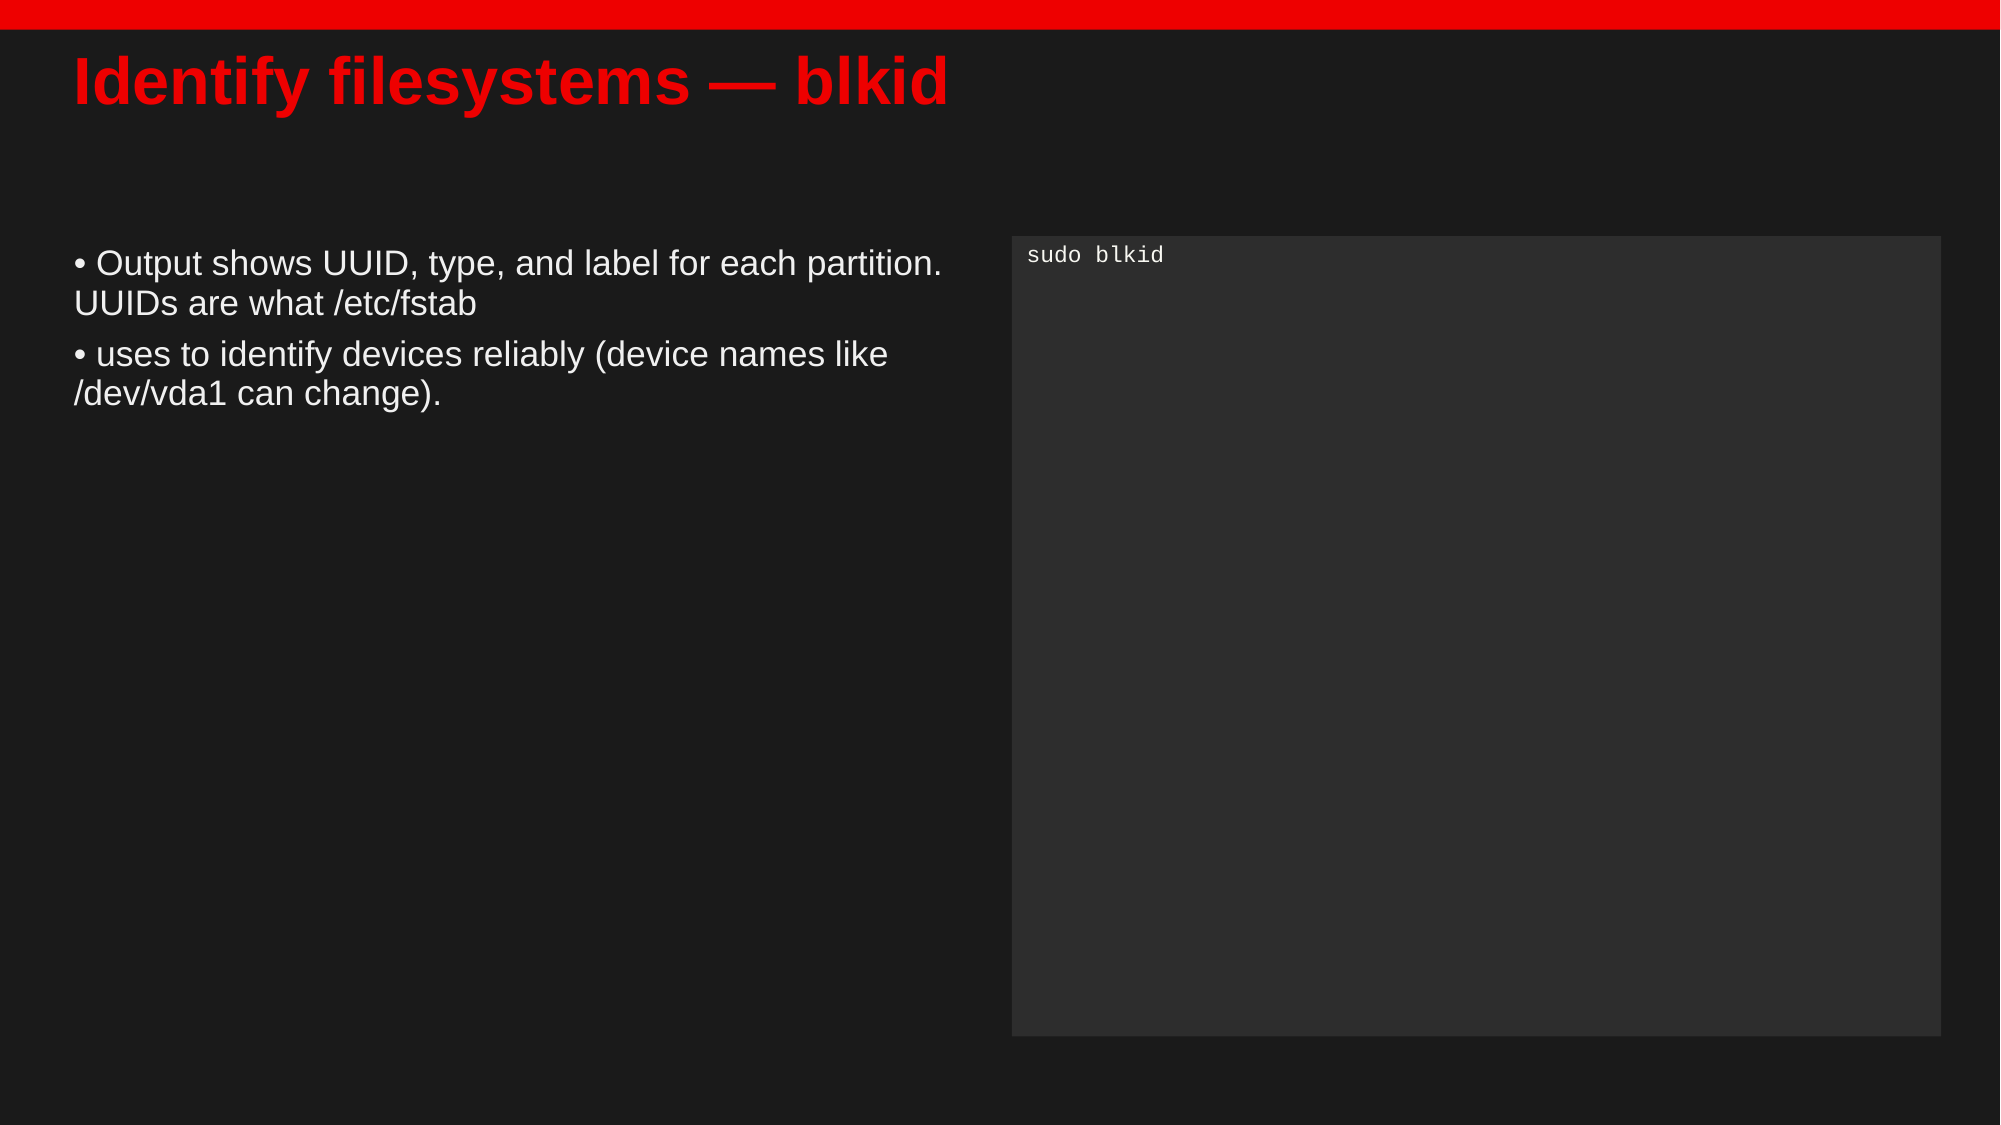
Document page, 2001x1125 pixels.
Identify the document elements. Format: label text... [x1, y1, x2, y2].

text_box [0, 0, 2001, 30]
text_box Identify filesystems — blkid [59, 36, 1942, 208]
text_box • Output shows UUID, type, and label for each partition. UUIDs are what /etc/fstab • uses to identify devices reliably (device names like /dev/vda1 can change). [59, 236, 989, 1037]
text_box sudo blkid [1011, 236, 1942, 1037]
